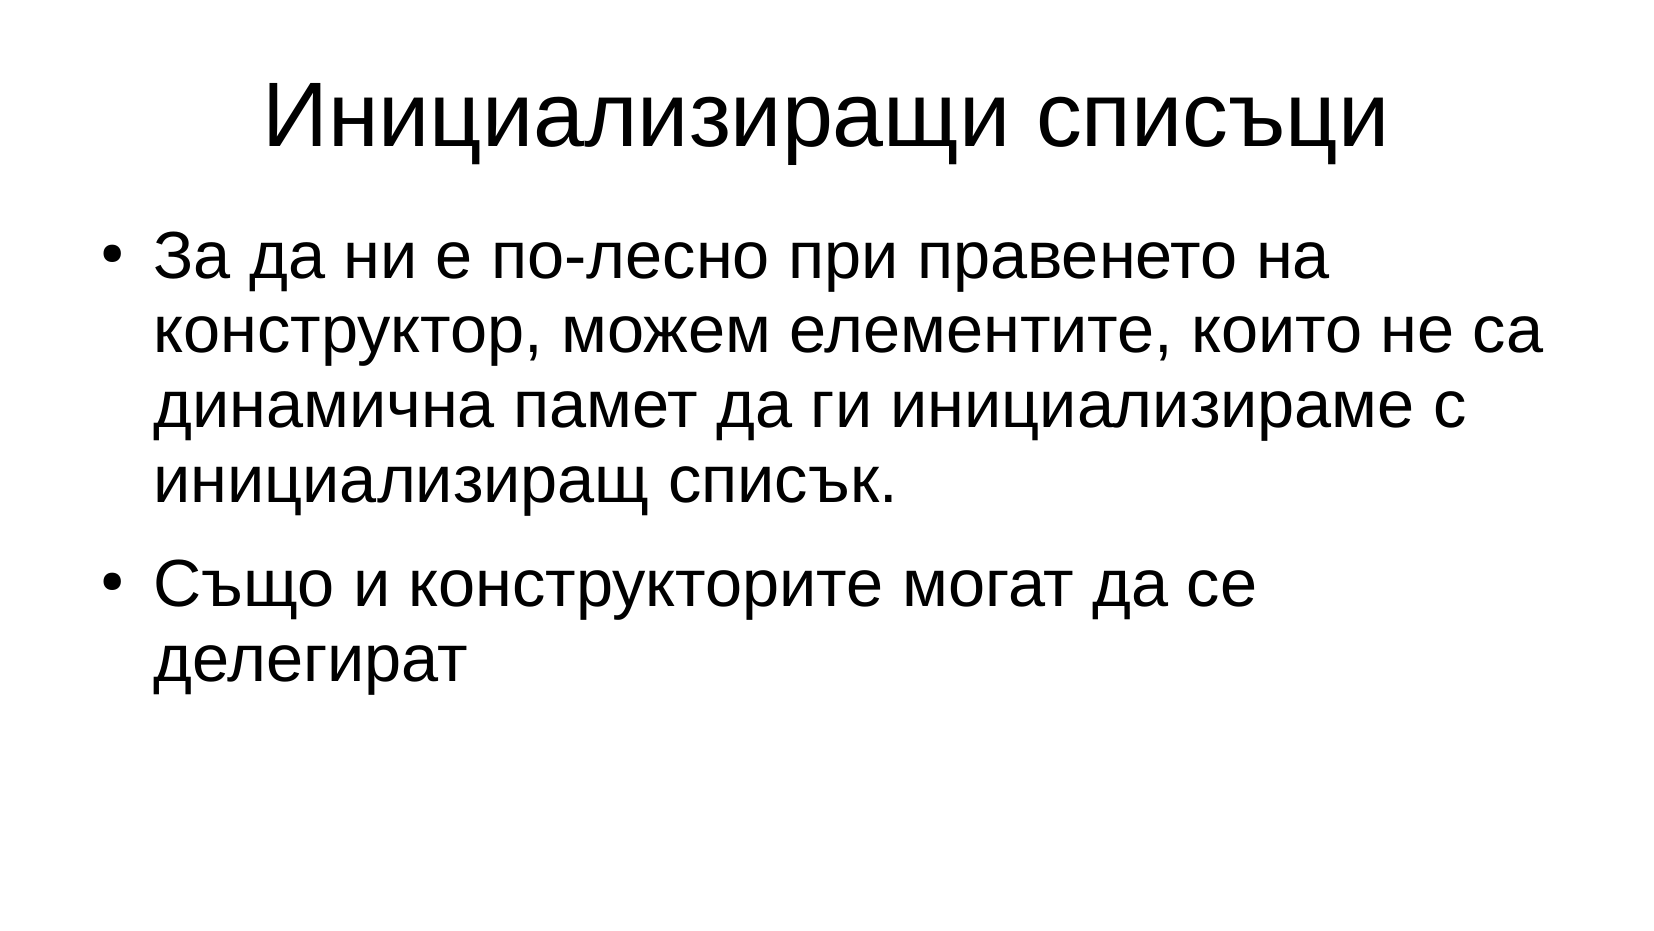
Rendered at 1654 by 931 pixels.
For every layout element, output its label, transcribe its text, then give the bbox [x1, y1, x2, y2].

list За да ни е по-лесно при правенето на конструктор, можем елементите, които не са динамична памет да ги инициализираме с инициализиращ списък. Също и конструкторите могат да се делегират [82, 217, 1571, 758]
title Инициализиращи списъци [82, 37, 1571, 193]
